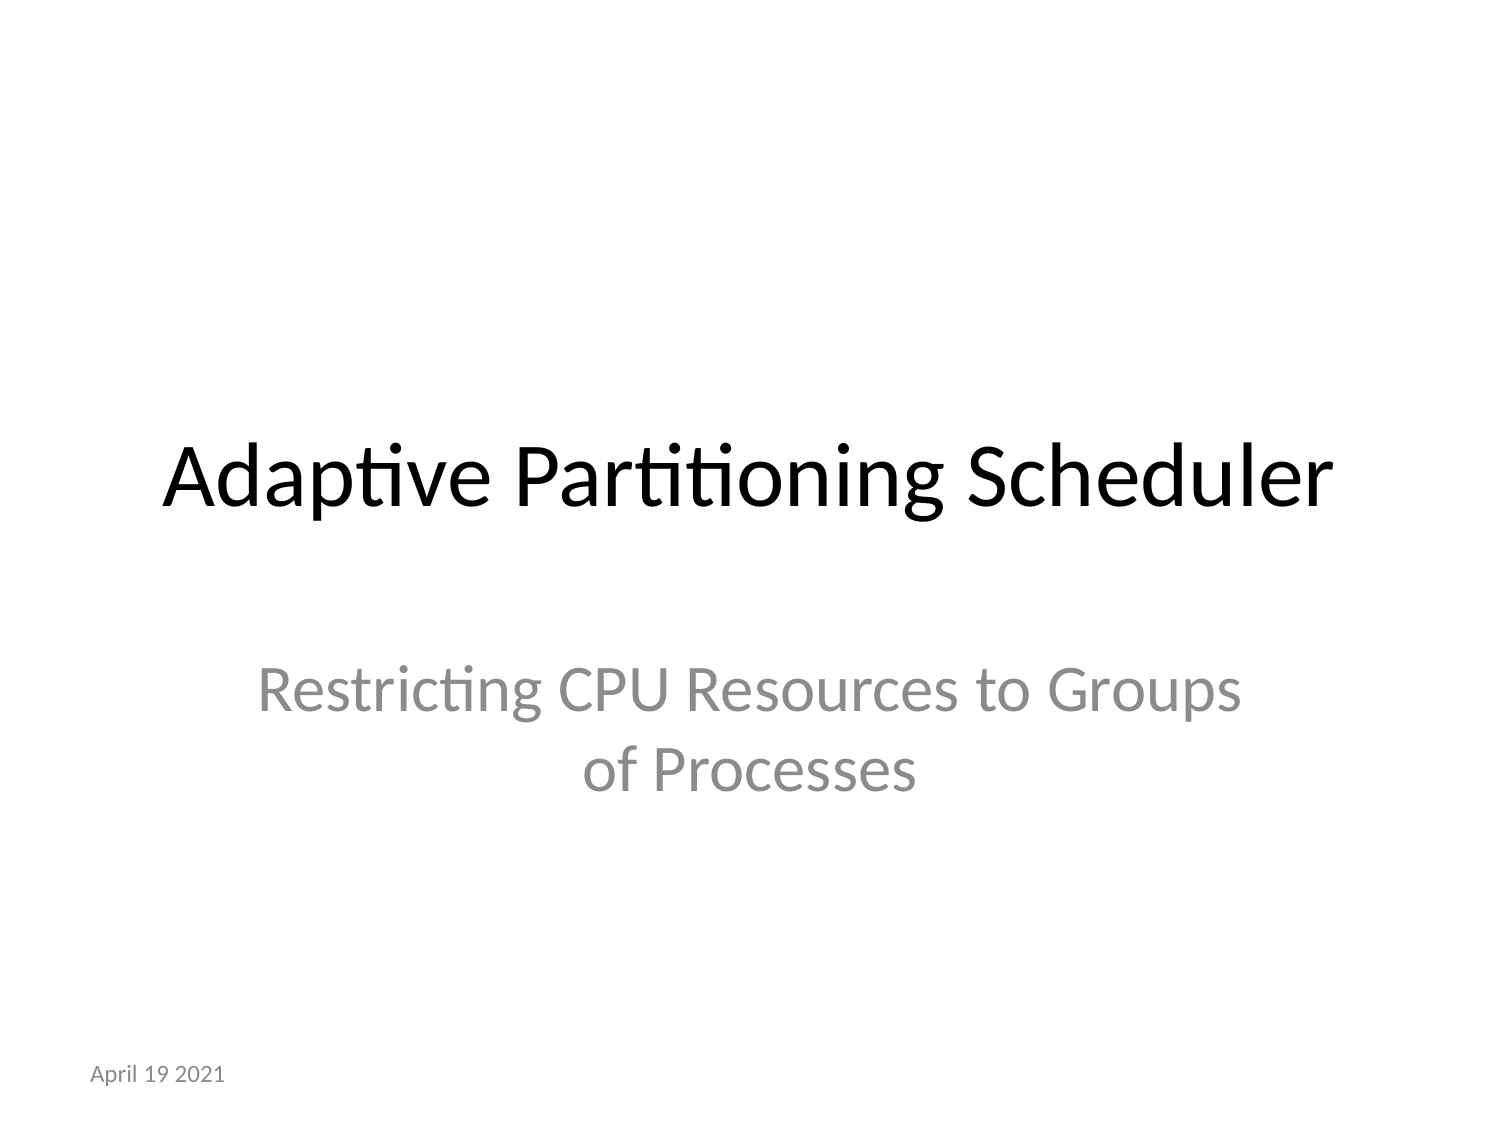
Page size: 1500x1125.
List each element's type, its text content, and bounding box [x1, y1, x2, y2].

subtitle Restricting CPU Resources to Groups of Processes [225, 637, 1275, 925]
slide_number April 19 2021 [75, 1042, 425, 1103]
title Adaptive Partitioning Scheduler [112, 349, 1388, 591]
